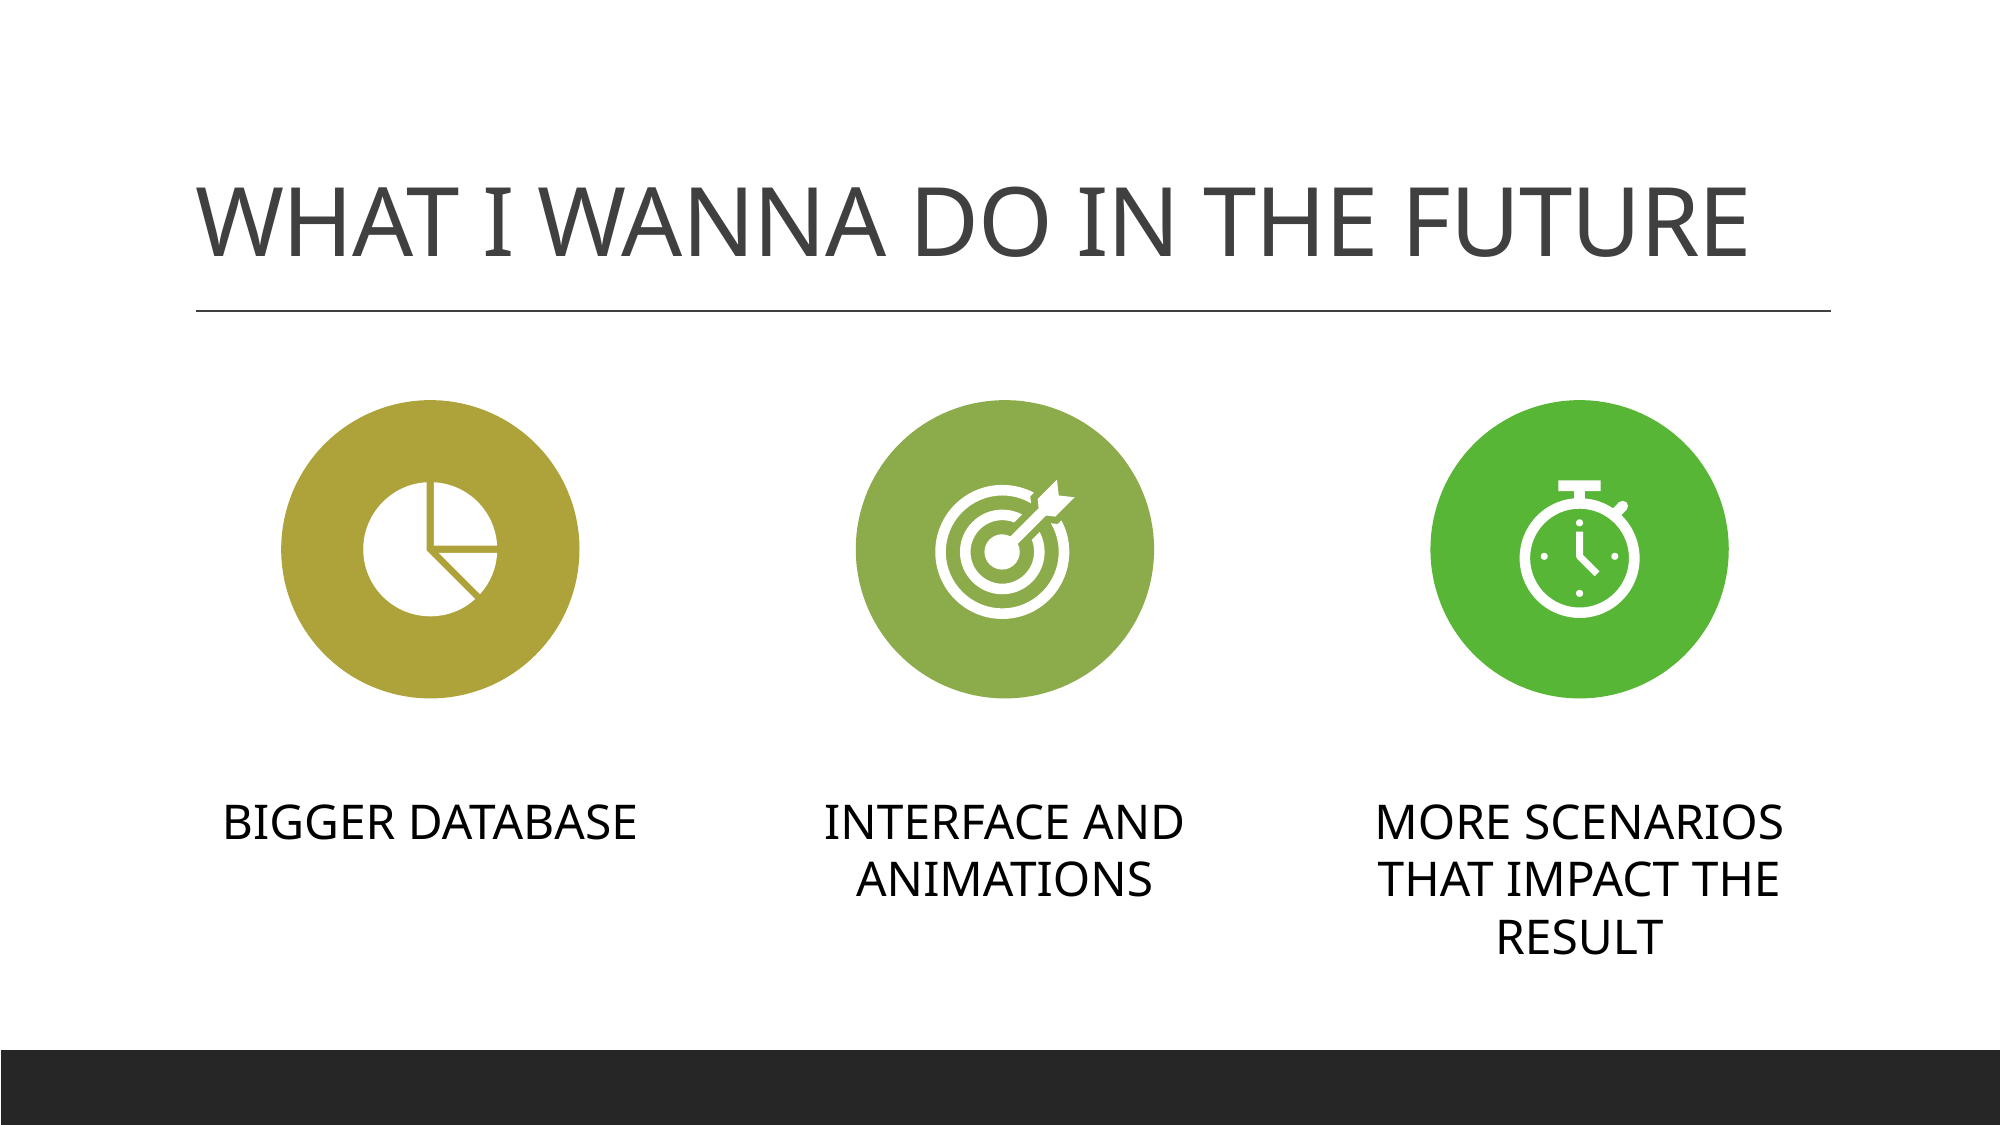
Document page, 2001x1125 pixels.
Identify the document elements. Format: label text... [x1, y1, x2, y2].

text_box [855, 400, 1155, 699]
text_box INTERFACE AND ANIMATIONS [760, 791, 1250, 910]
title WHAT I WANNA DO IN THE FUTURE [180, 47, 1831, 286]
text_box [1430, 400, 1729, 699]
text_box MORE SCENARIOS THAT IMPACT THE RESULT [1335, 791, 1825, 910]
text_box BIGGER DATABASE [185, 791, 675, 910]
text_box [281, 400, 580, 699]
